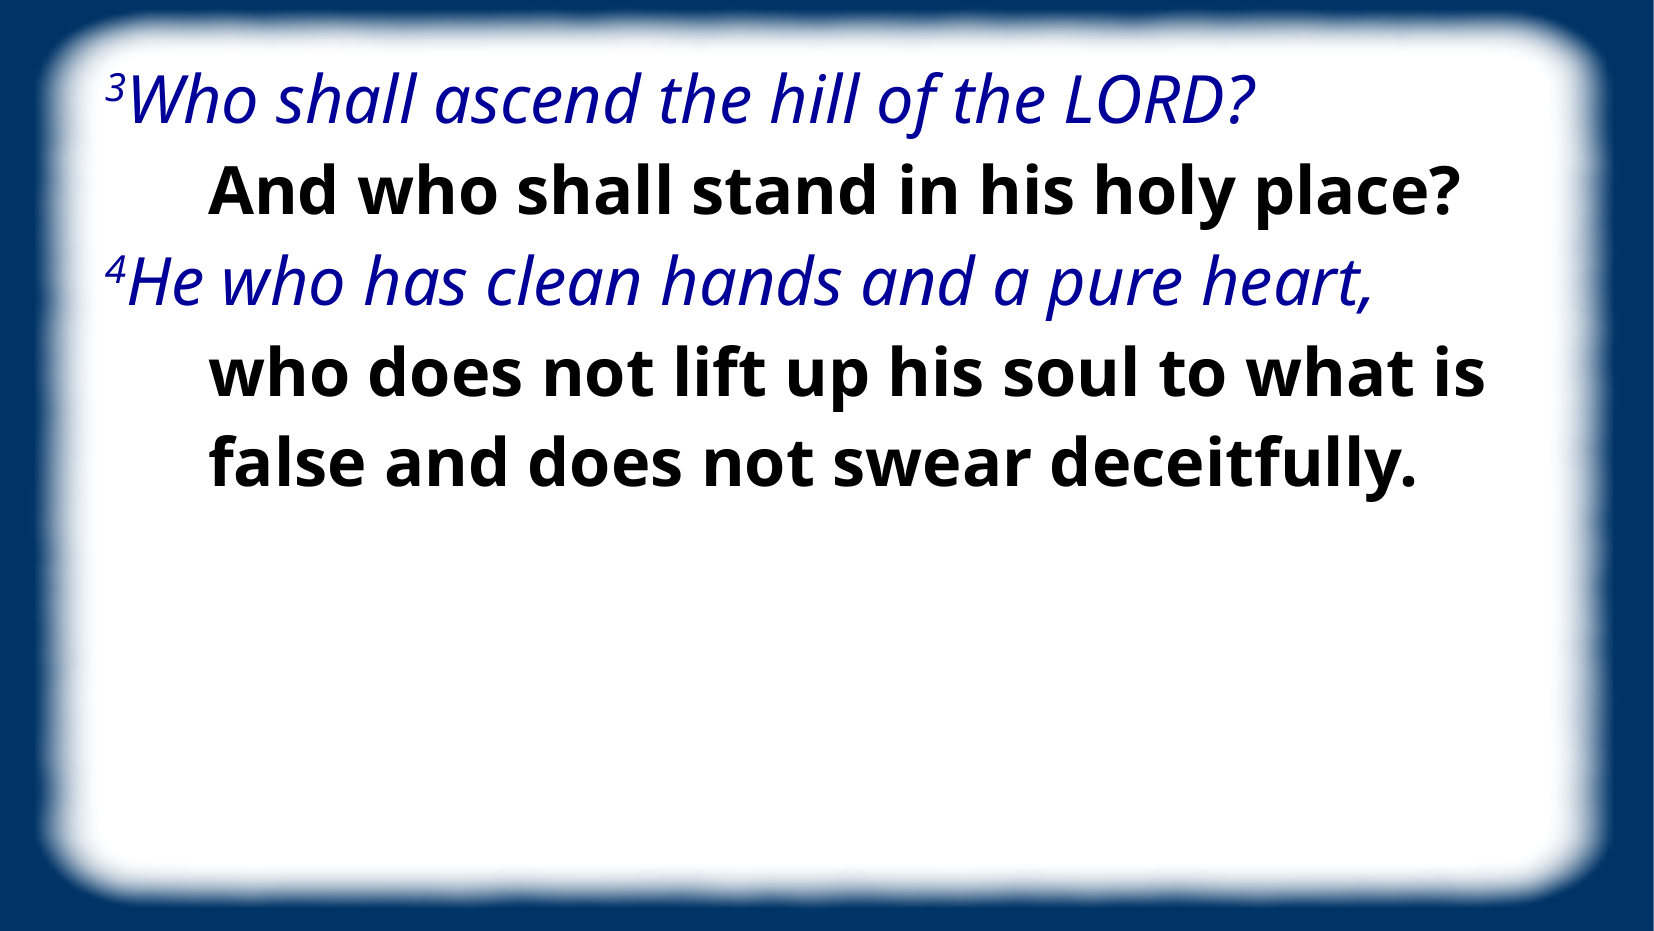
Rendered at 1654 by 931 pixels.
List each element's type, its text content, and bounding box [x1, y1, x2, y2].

picture [0, 0, 1654, 931]
text_box 3Who shall ascend the hill of the LORD? And who shall stand in his holy place? 4He who has clean hands and a pure heart, who does not lift up his soul to what is false and does not swear deceitfully. [90, 45, 1561, 504]
